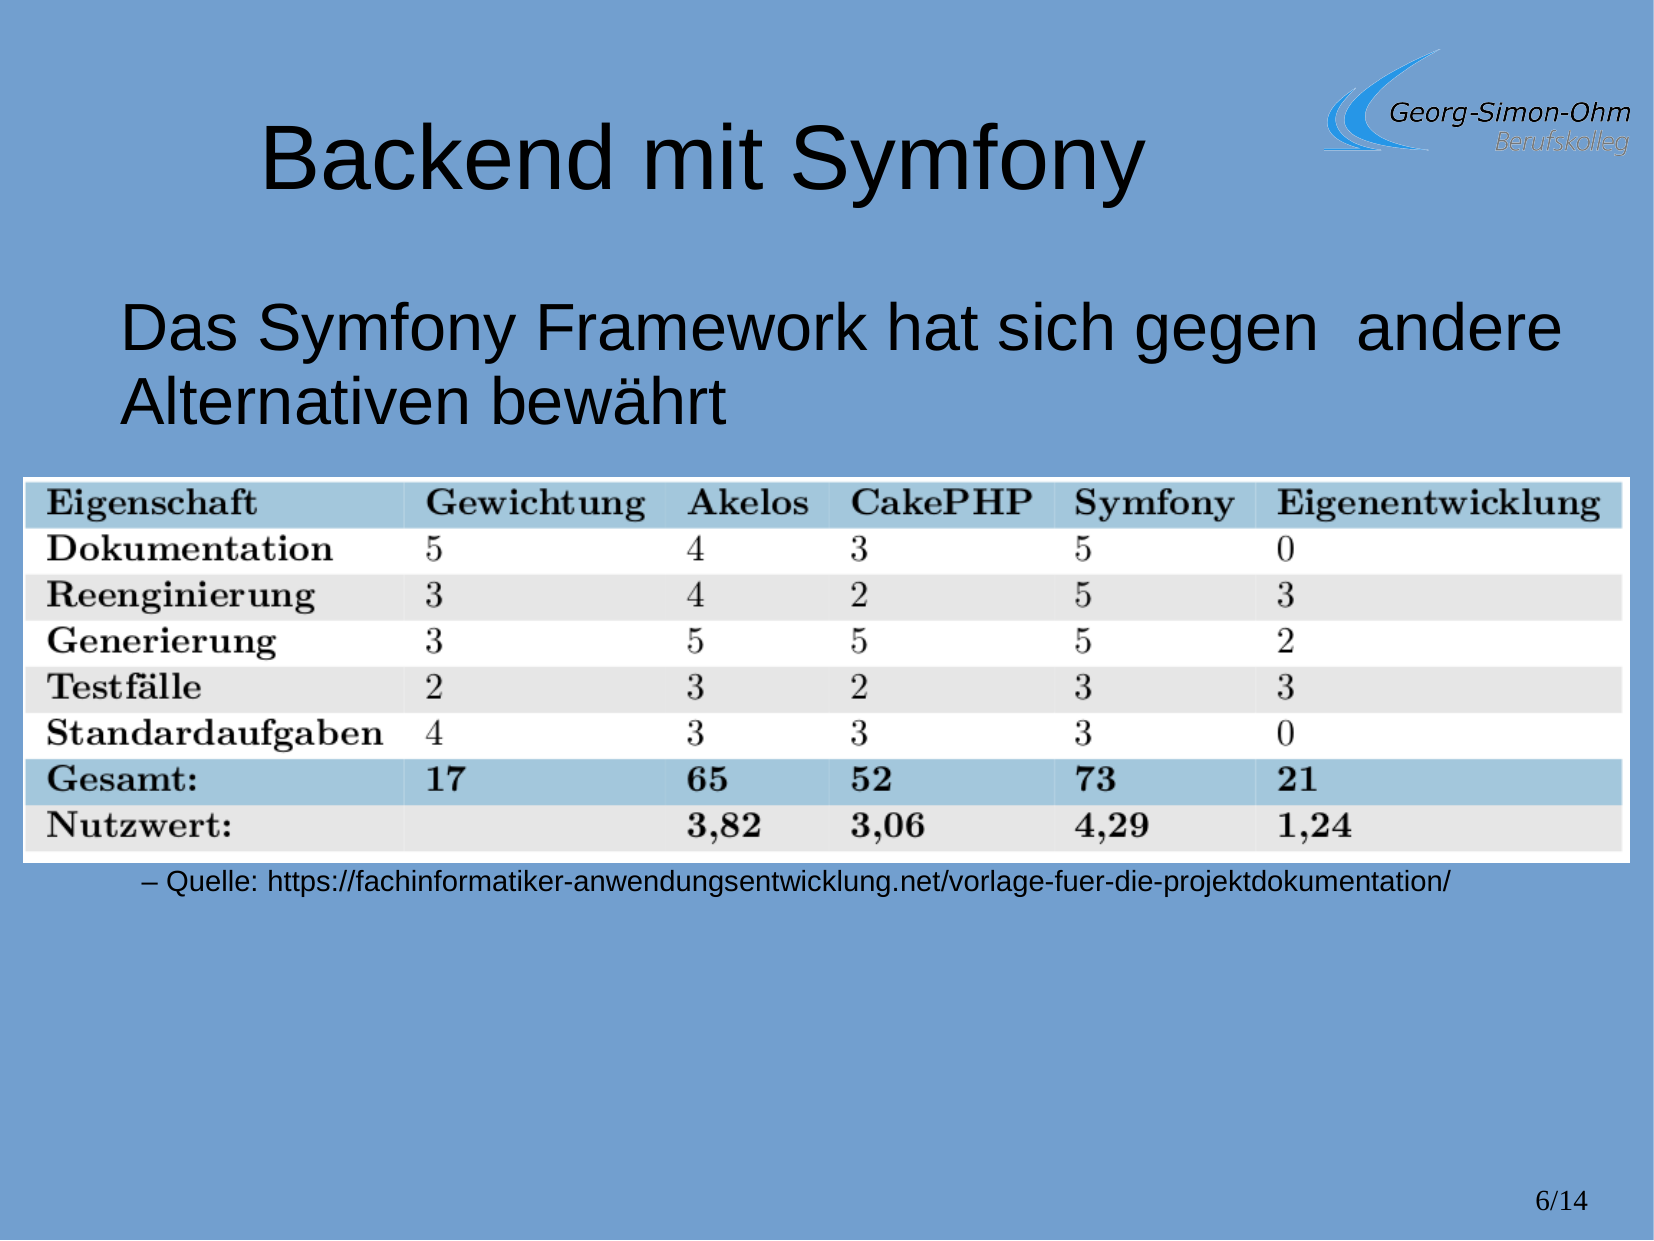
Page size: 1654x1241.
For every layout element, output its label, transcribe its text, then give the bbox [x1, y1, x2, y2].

list – Quelle: https://fachinformatiker-anwendungsentwicklung.net/vorlage-fuer-die-projektdokumentation/ [141, 863, 1630, 940]
text_box Das Symfony Framework hat sich gegen andere Alternativen bewährt [105, 282, 1582, 452]
picture [23, 477, 1630, 863]
title Backend mit Symfony [82, 49, 1325, 257]
text_box <number>/14 [1535, 1181, 1607, 1221]
picture [1325, 49, 1630, 156]
